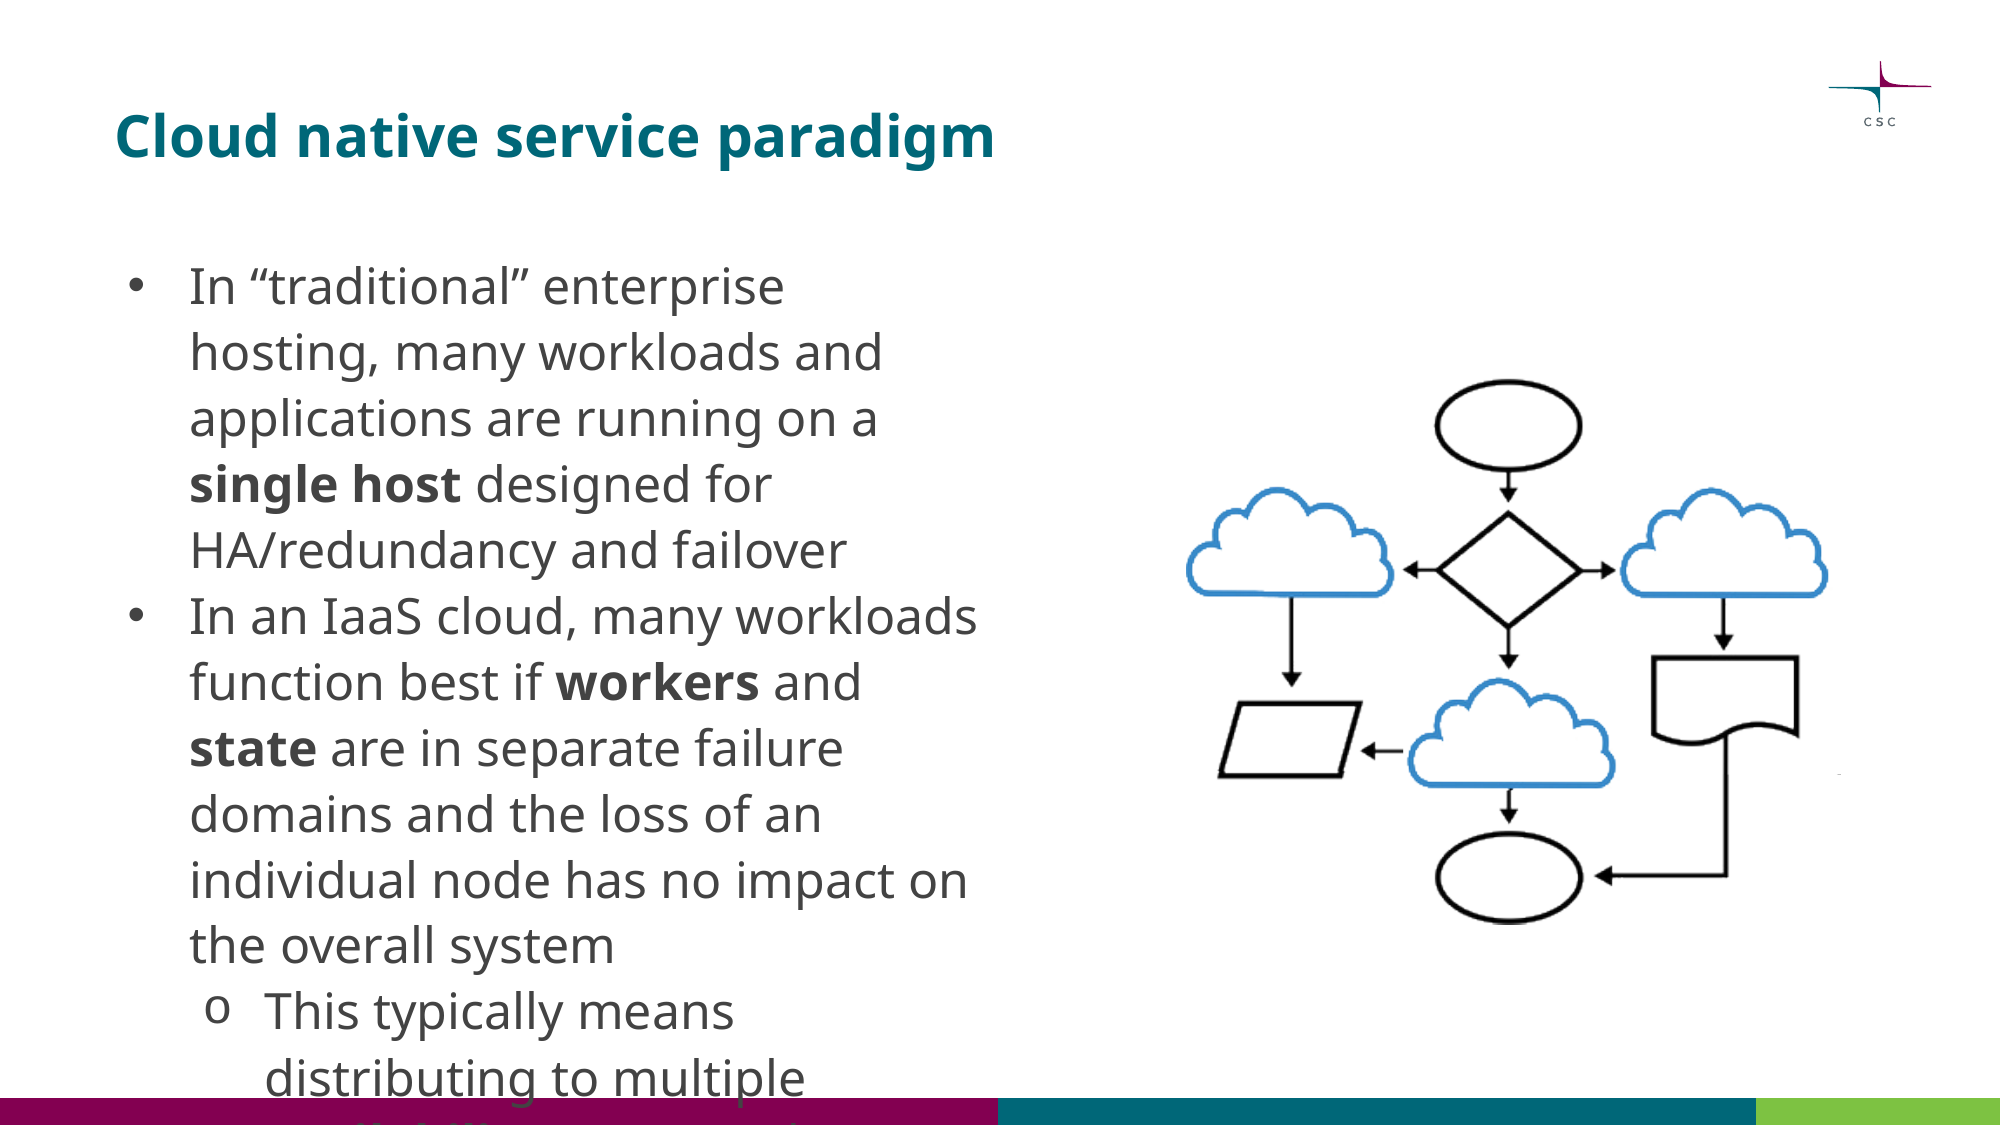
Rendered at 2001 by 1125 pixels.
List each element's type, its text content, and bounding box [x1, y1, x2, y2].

title Cloud native service paradigm [99, 40, 1794, 229]
list In “traditional” enterprise hosting, many workloads and applications are running on a single host designed for HA/redundancy and failover In an IaaS cloud, many workloads function best if workers and state are in separate failure domains and the loss of an individual node has no impact on the overall system This typically means distributing to multiple availability zones and/or clustering [99, 240, 995, 1057]
picture [1186, 372, 1841, 925]
